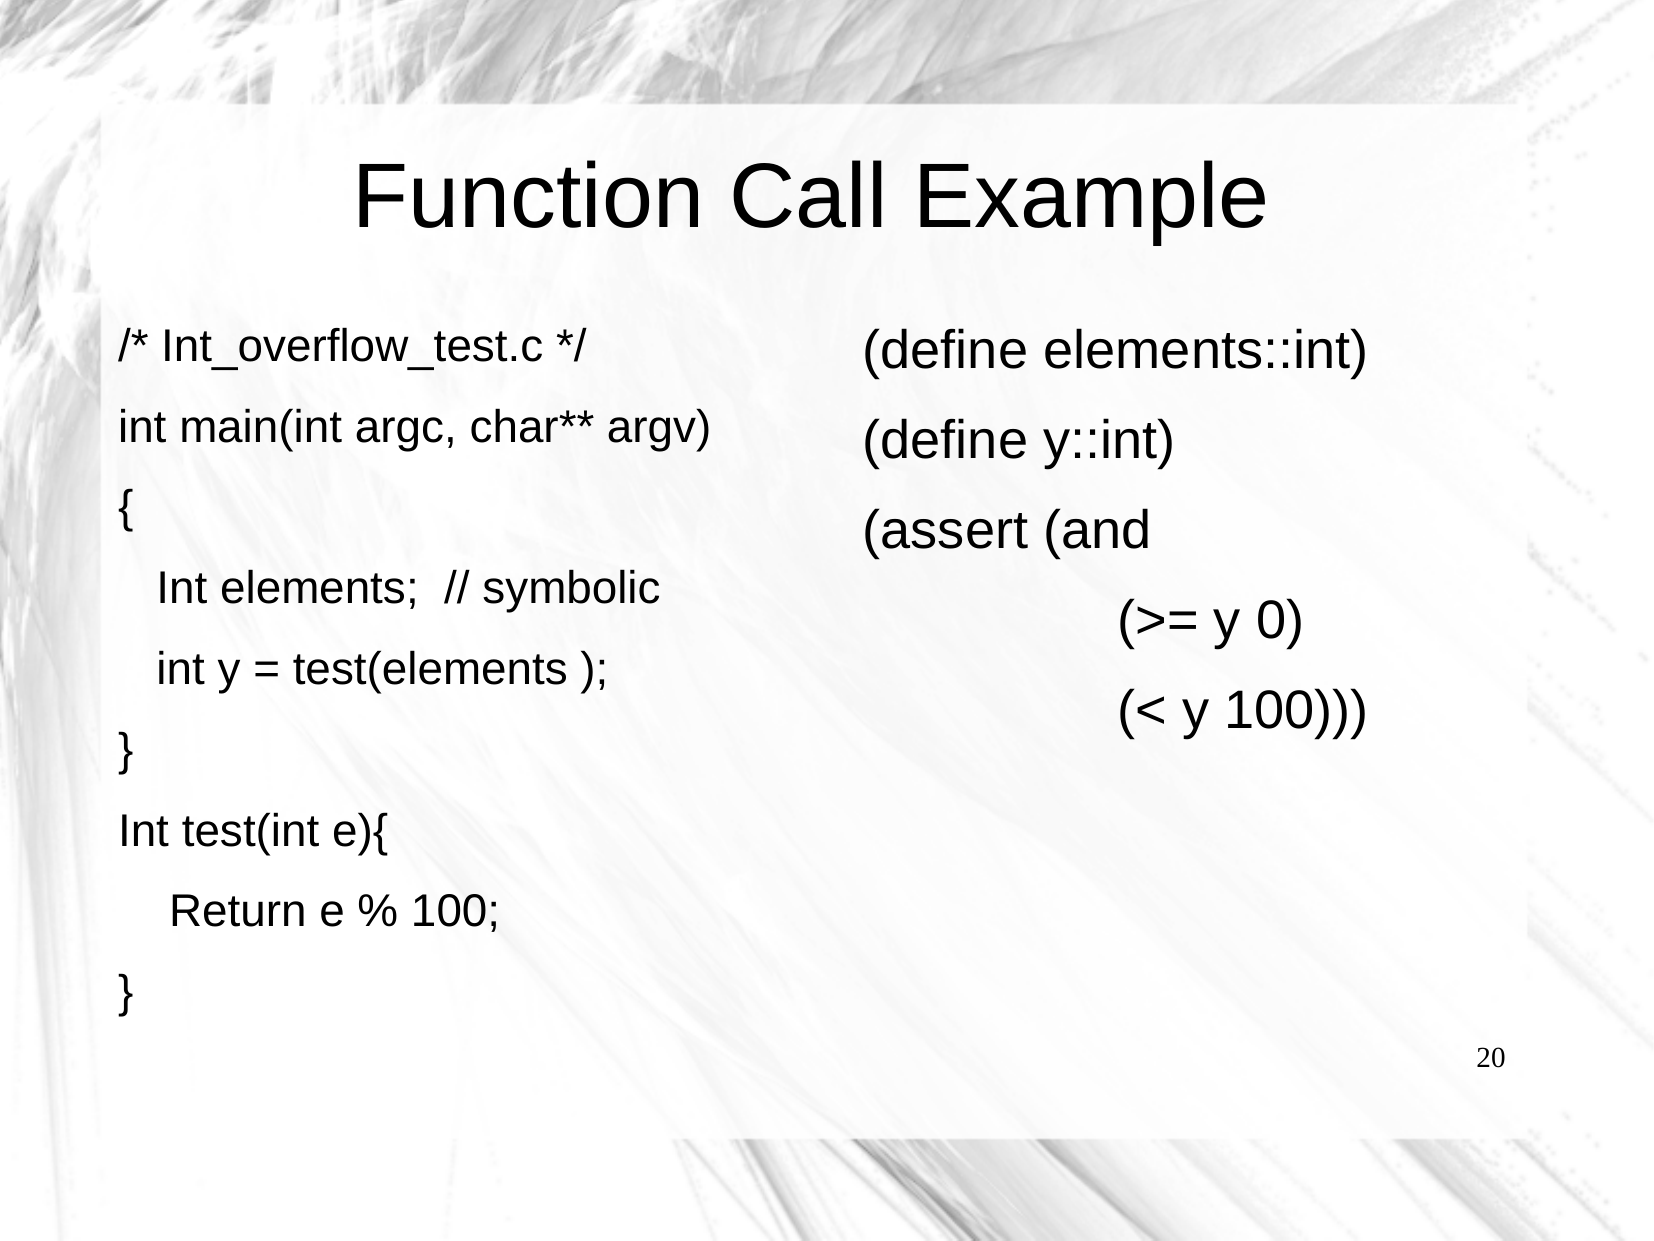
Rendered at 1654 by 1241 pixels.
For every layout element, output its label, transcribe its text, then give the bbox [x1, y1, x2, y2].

list /* Int_overflow_test.c */ int main(int argc, char** argv) { Int elements; // symbolic int y = test(elements ); } Int test(int e){ Return e % 100; } [118, 319, 827, 1039]
picture [0, 0, 1654, 1241]
title Function Call Example [118, 112, 1506, 281]
list (define elements::int) (define y::int) (assert (and (>= y 0) (< y 100))) [862, 319, 1572, 1039]
